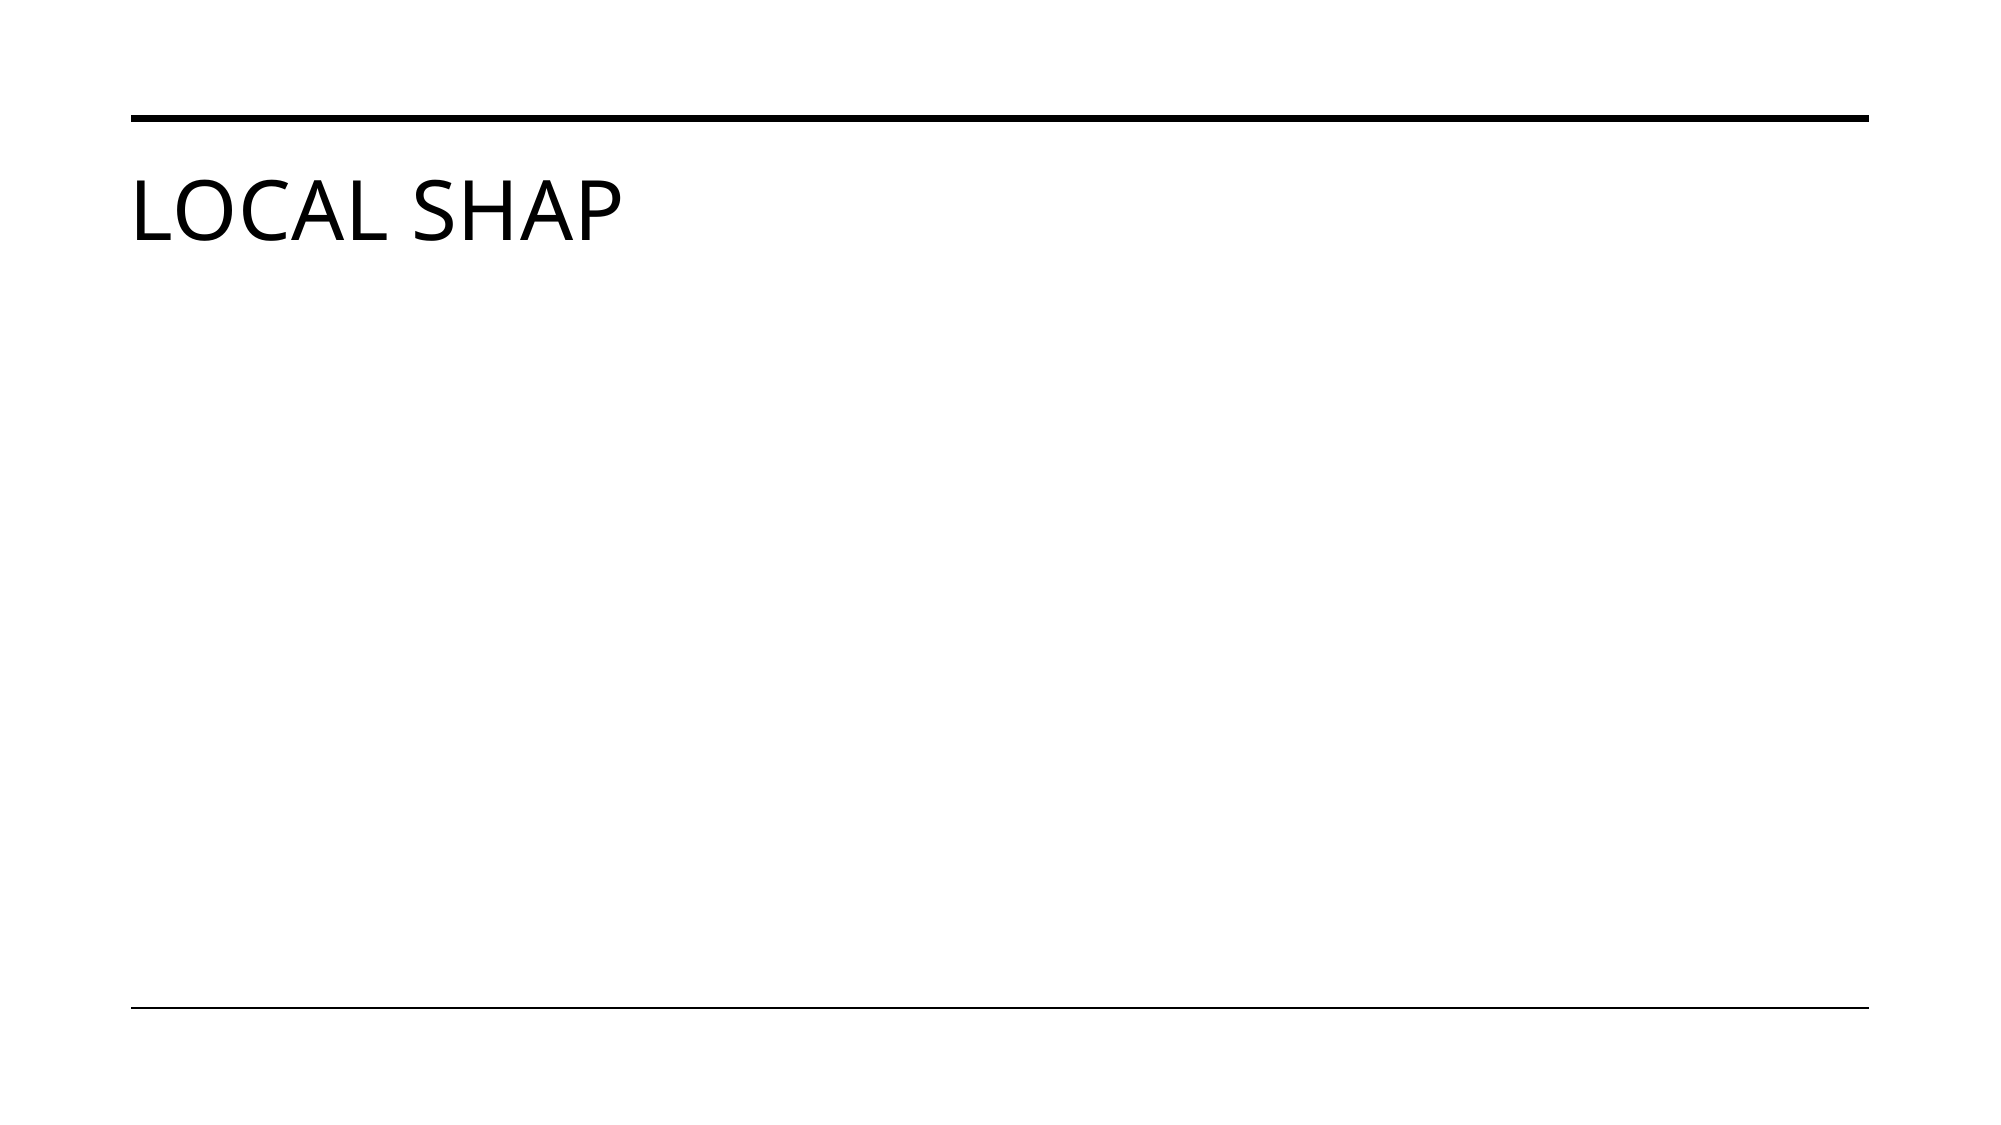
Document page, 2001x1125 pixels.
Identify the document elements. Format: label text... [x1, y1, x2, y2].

title Local shap [114, 149, 1869, 365]
